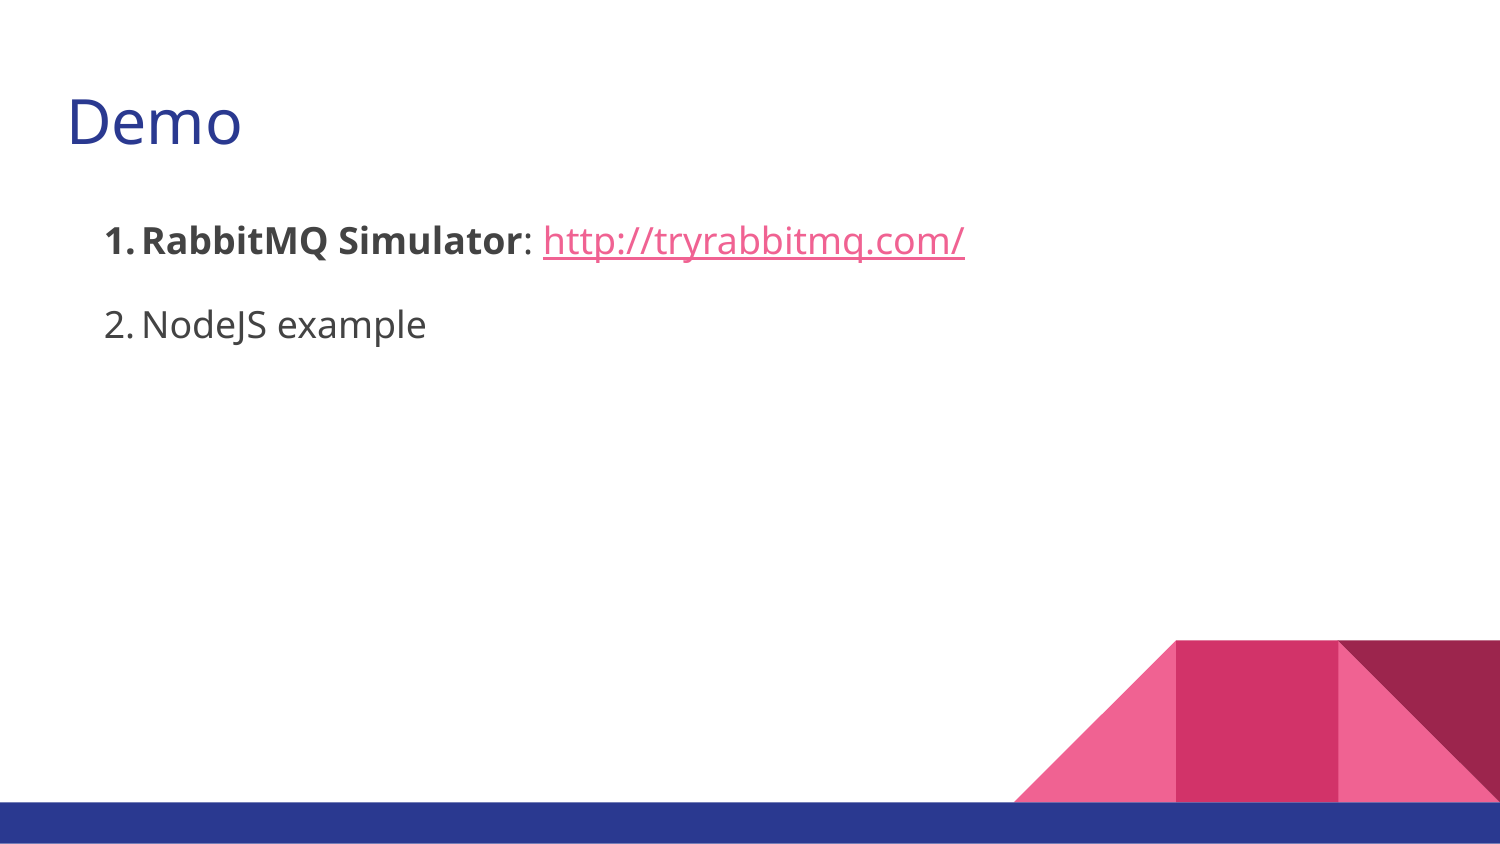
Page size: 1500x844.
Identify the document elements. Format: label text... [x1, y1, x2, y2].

list RabbitMQ Simulator: http://tryrabbitmq.com/ NodeJS example [51, 201, 1449, 750]
title Demo [51, 67, 1449, 167]
